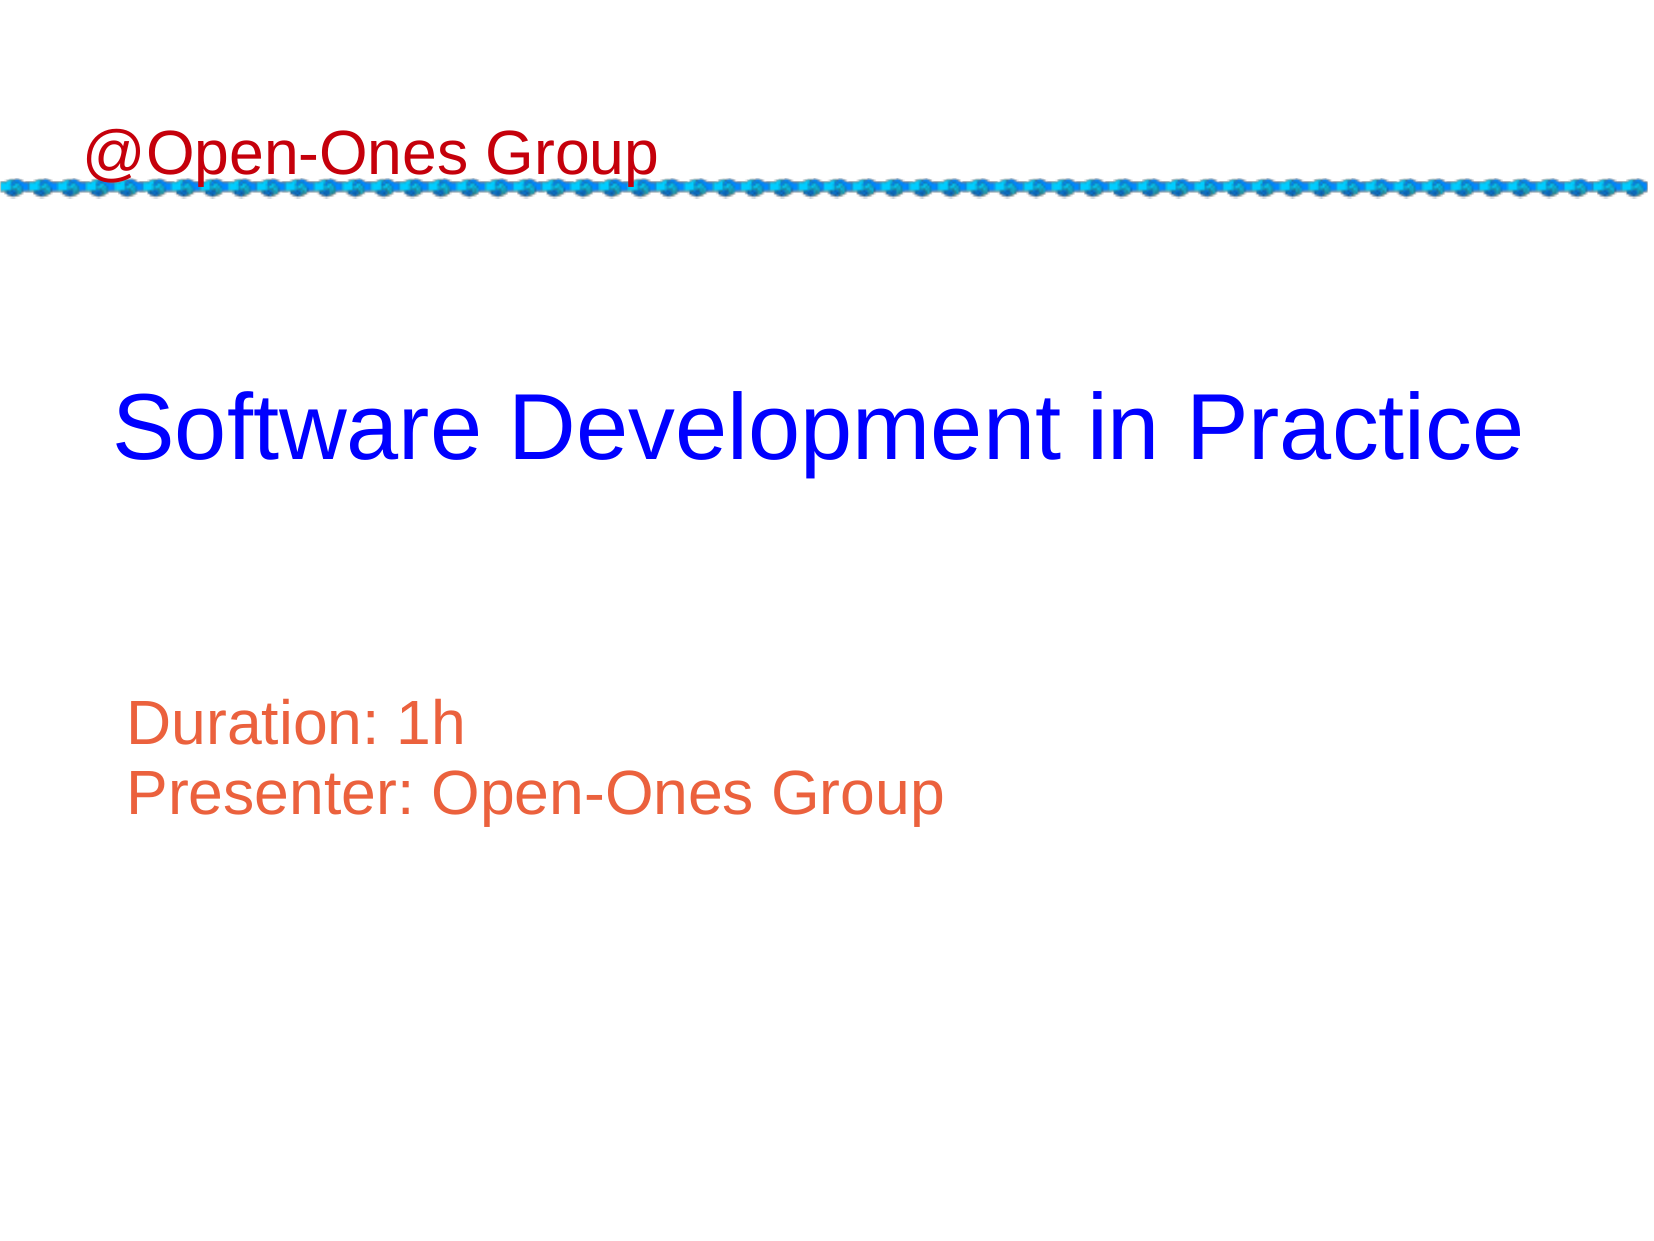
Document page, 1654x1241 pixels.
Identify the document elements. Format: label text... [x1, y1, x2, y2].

subtitle Software Development in Practice Duration: 1h Presenter: Open-Ones Group [75, 300, 1564, 1173]
title @Open-Ones Group [82, 49, 1571, 257]
picture [1571, 178, 1652, 199]
picture [0, 178, 82, 199]
